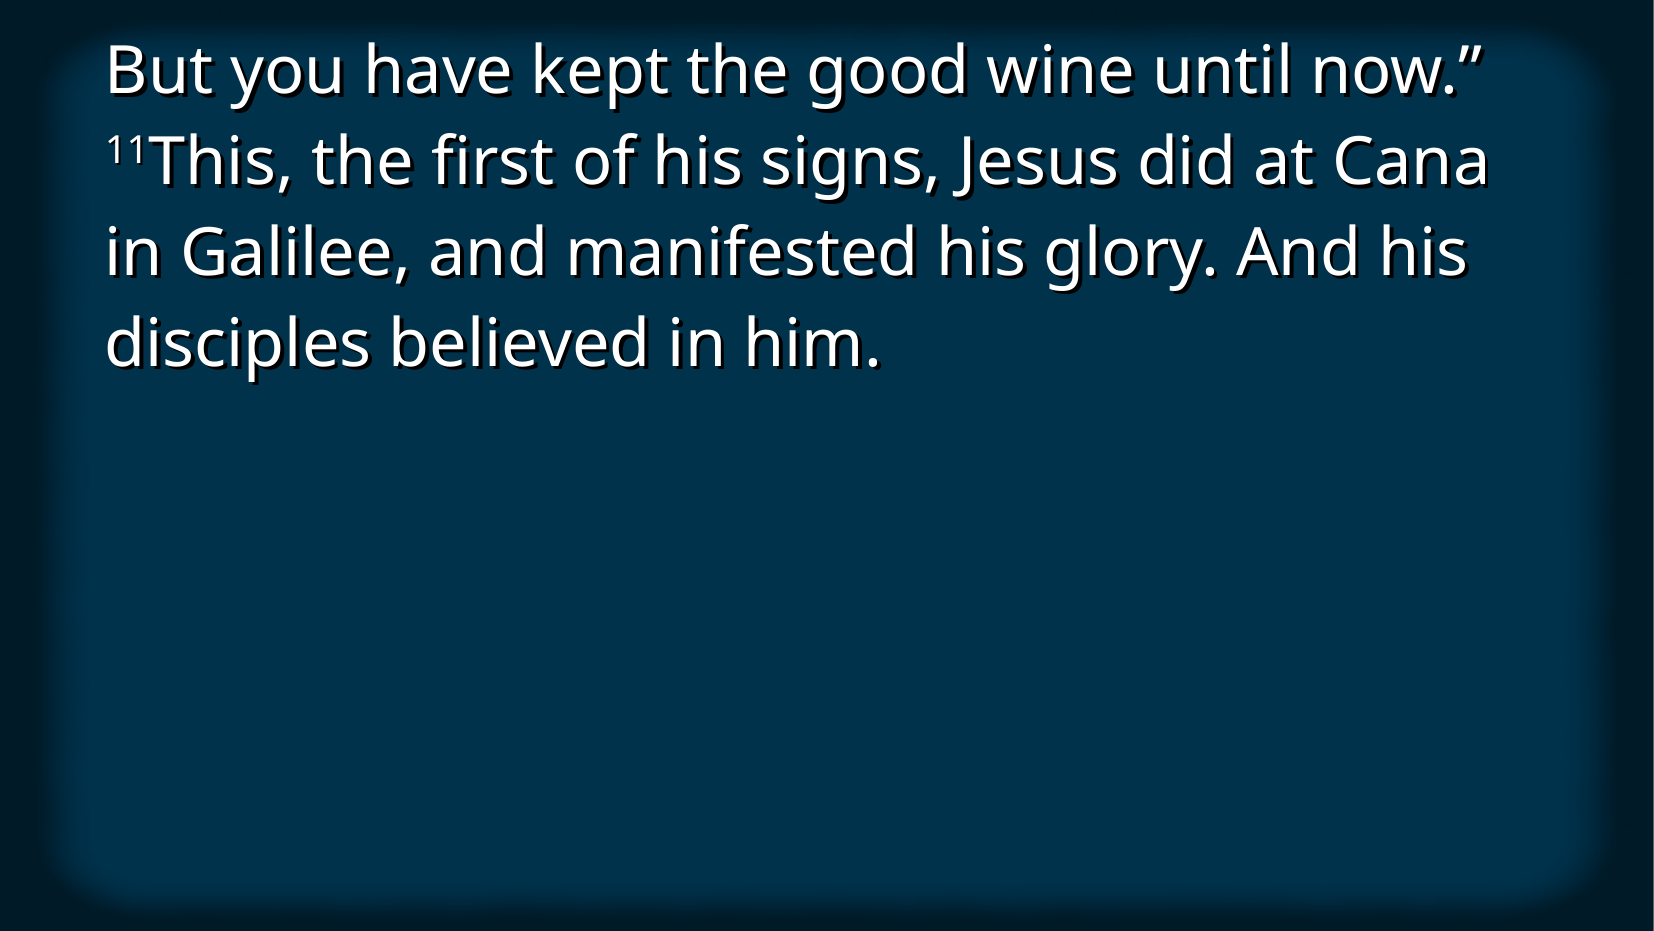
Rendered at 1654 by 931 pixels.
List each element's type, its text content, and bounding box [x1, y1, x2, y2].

picture [0, 0, 1654, 931]
text_box But you have kept the good wine until now.” 11This, the first of his signs, Jesus did at Cana in Galilee, and manifested his glory. And his disciples believed in him. [90, 15, 1576, 385]
